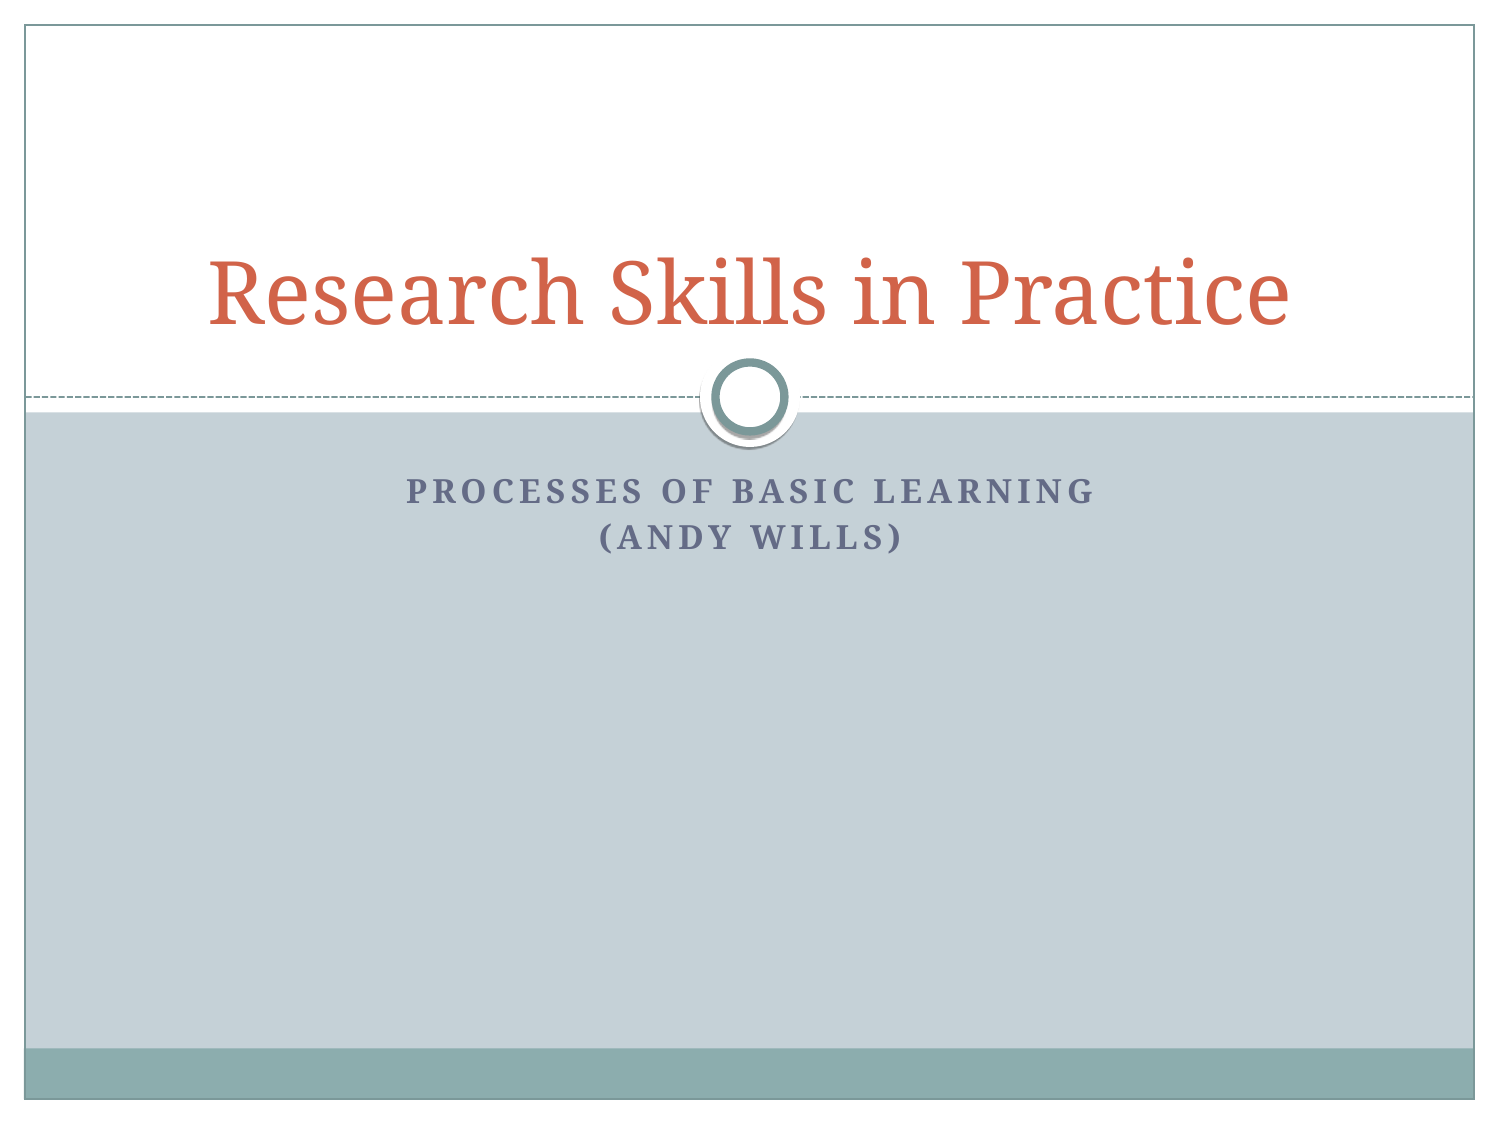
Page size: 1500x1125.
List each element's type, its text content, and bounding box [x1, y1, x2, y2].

title Research Skills in Practice [112, 62, 1388, 350]
subtitle Processes of basic learning (Andy Wills) [225, 462, 1275, 750]
